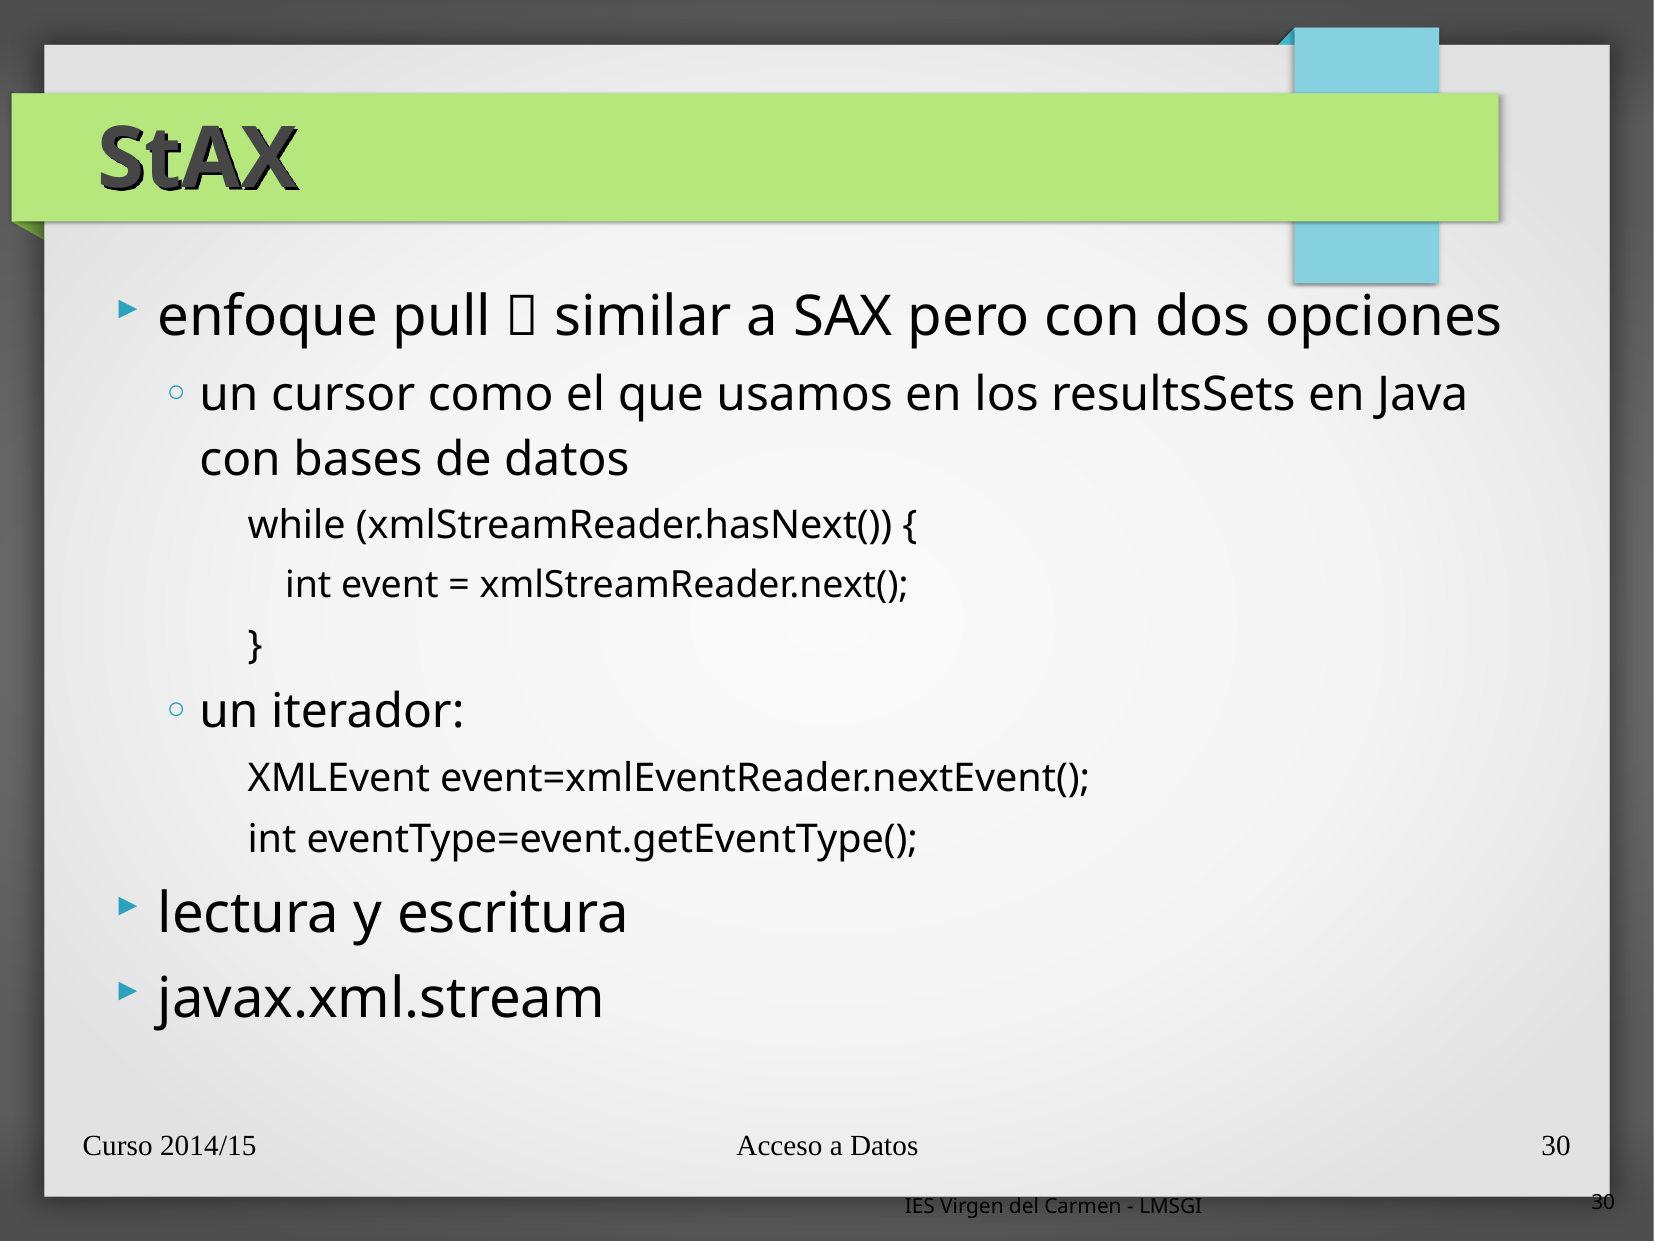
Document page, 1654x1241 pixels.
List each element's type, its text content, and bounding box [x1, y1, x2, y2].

footer IES Virgen del Carmen - LMSGI [792, 1158, 1218, 1225]
picture [0, 0, 1654, 1241]
list enfoque pull  similar a SAX pero con dos opciones un cursor como el que usamos en los resultsSets en Java con bases de datos while (xmlStreamReader.hasNext()) { int event = xmlStreamReader.next(); } un iterador: XMLEvent event=xmlEventReader.nextEvent(); int eventType=event.getEventType(); lectura y escritura javax.xml.stream [82, 267, 1571, 1087]
slide_number <number> [1563, 1158, 1630, 1225]
title StAX [82, 49, 1571, 257]
